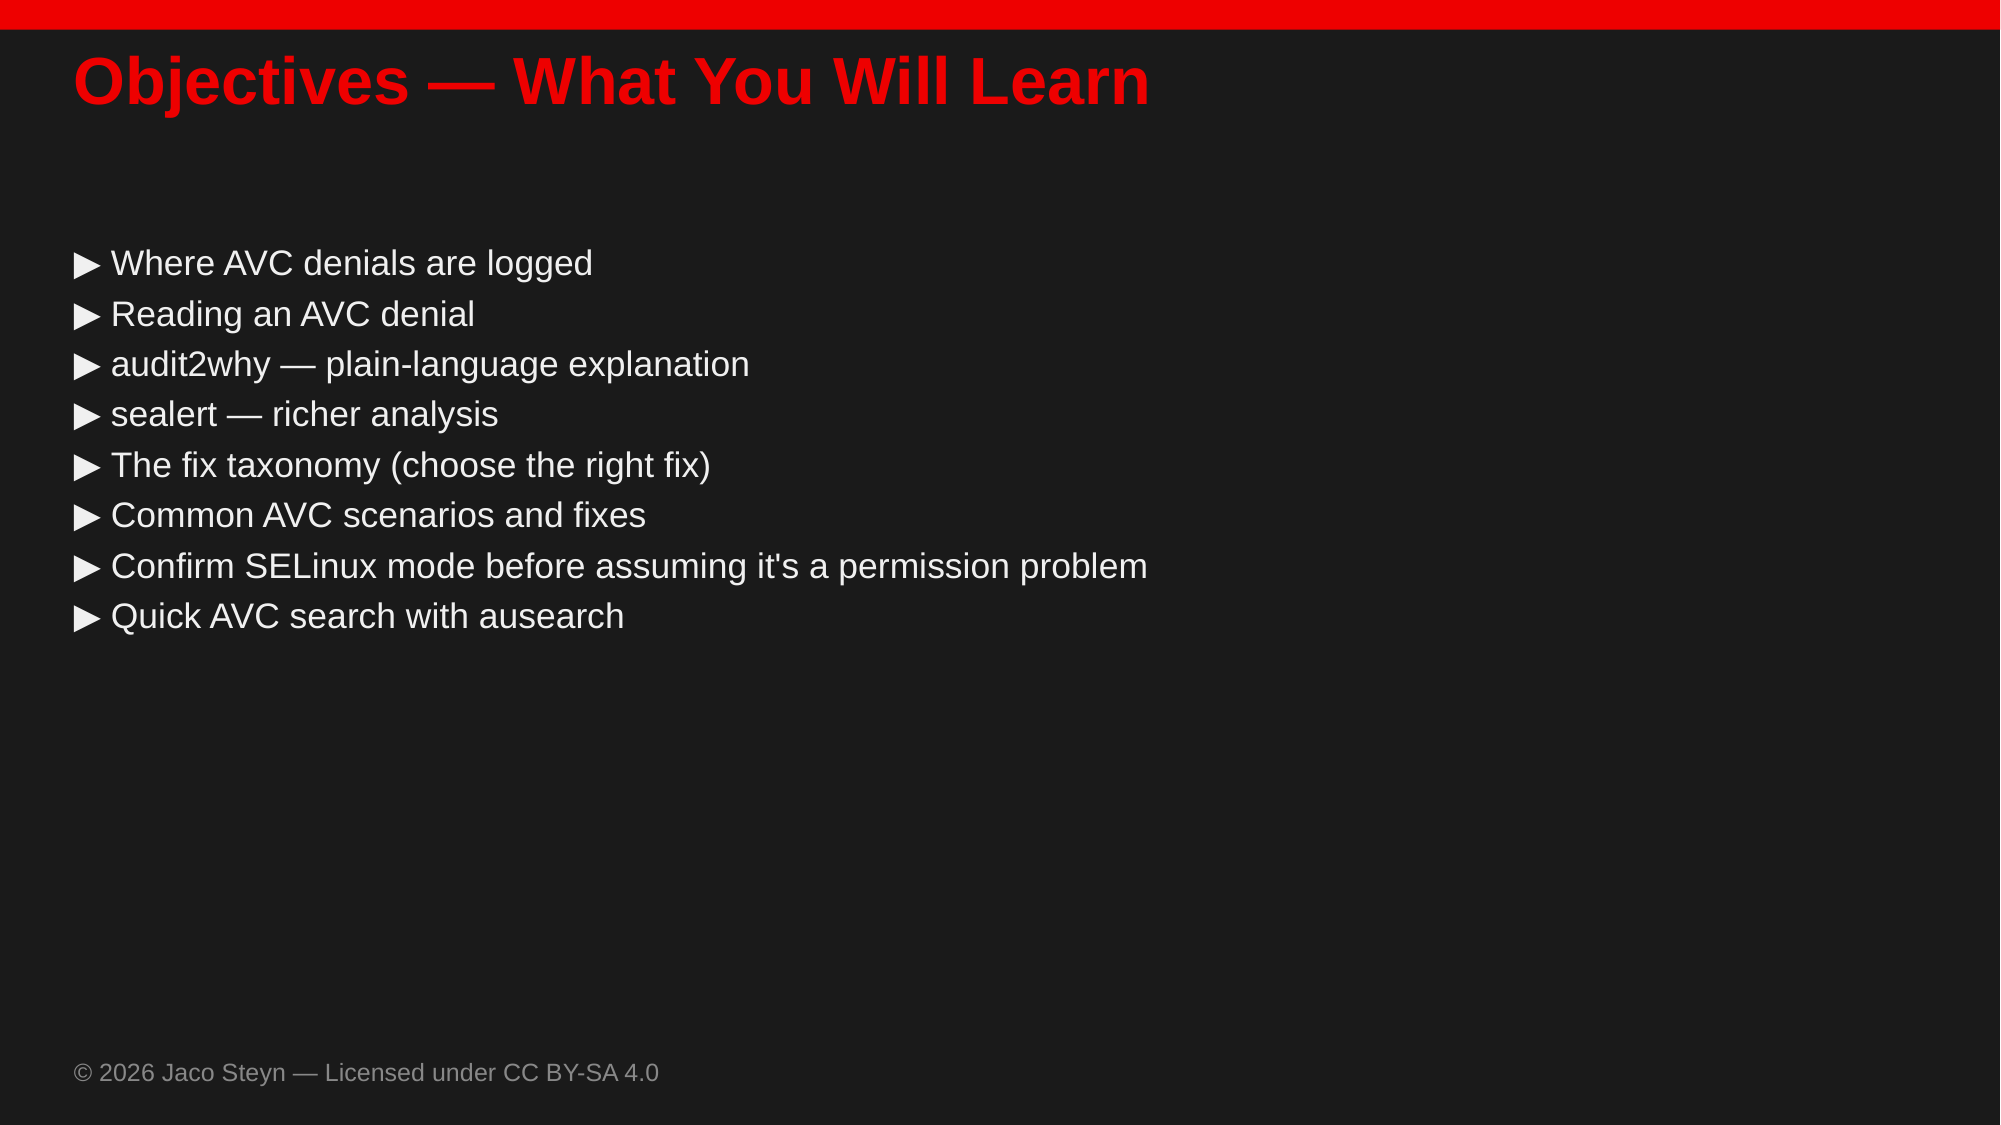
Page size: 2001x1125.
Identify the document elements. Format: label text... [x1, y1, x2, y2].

text_box [0, 0, 2001, 30]
text_box ▶ Where AVC denials are logged ▶ Reading an AVC denial ▶ audit2why — plain-language explanation ▶ sealert — richer analysis ▶ The fix taxonomy (choose the right fix) ▶ Common AVC scenarios and fixes ▶ Confirm SELinux mode before assuming it's a permission problem ▶ Quick AVC search with ausearch [59, 236, 1942, 1037]
text_box © 2026 Jaco Steyn — Licensed under CC BY-SA 4.0 [59, 1051, 1942, 1093]
text_box Objectives — What You Will Learn [59, 36, 1942, 208]
